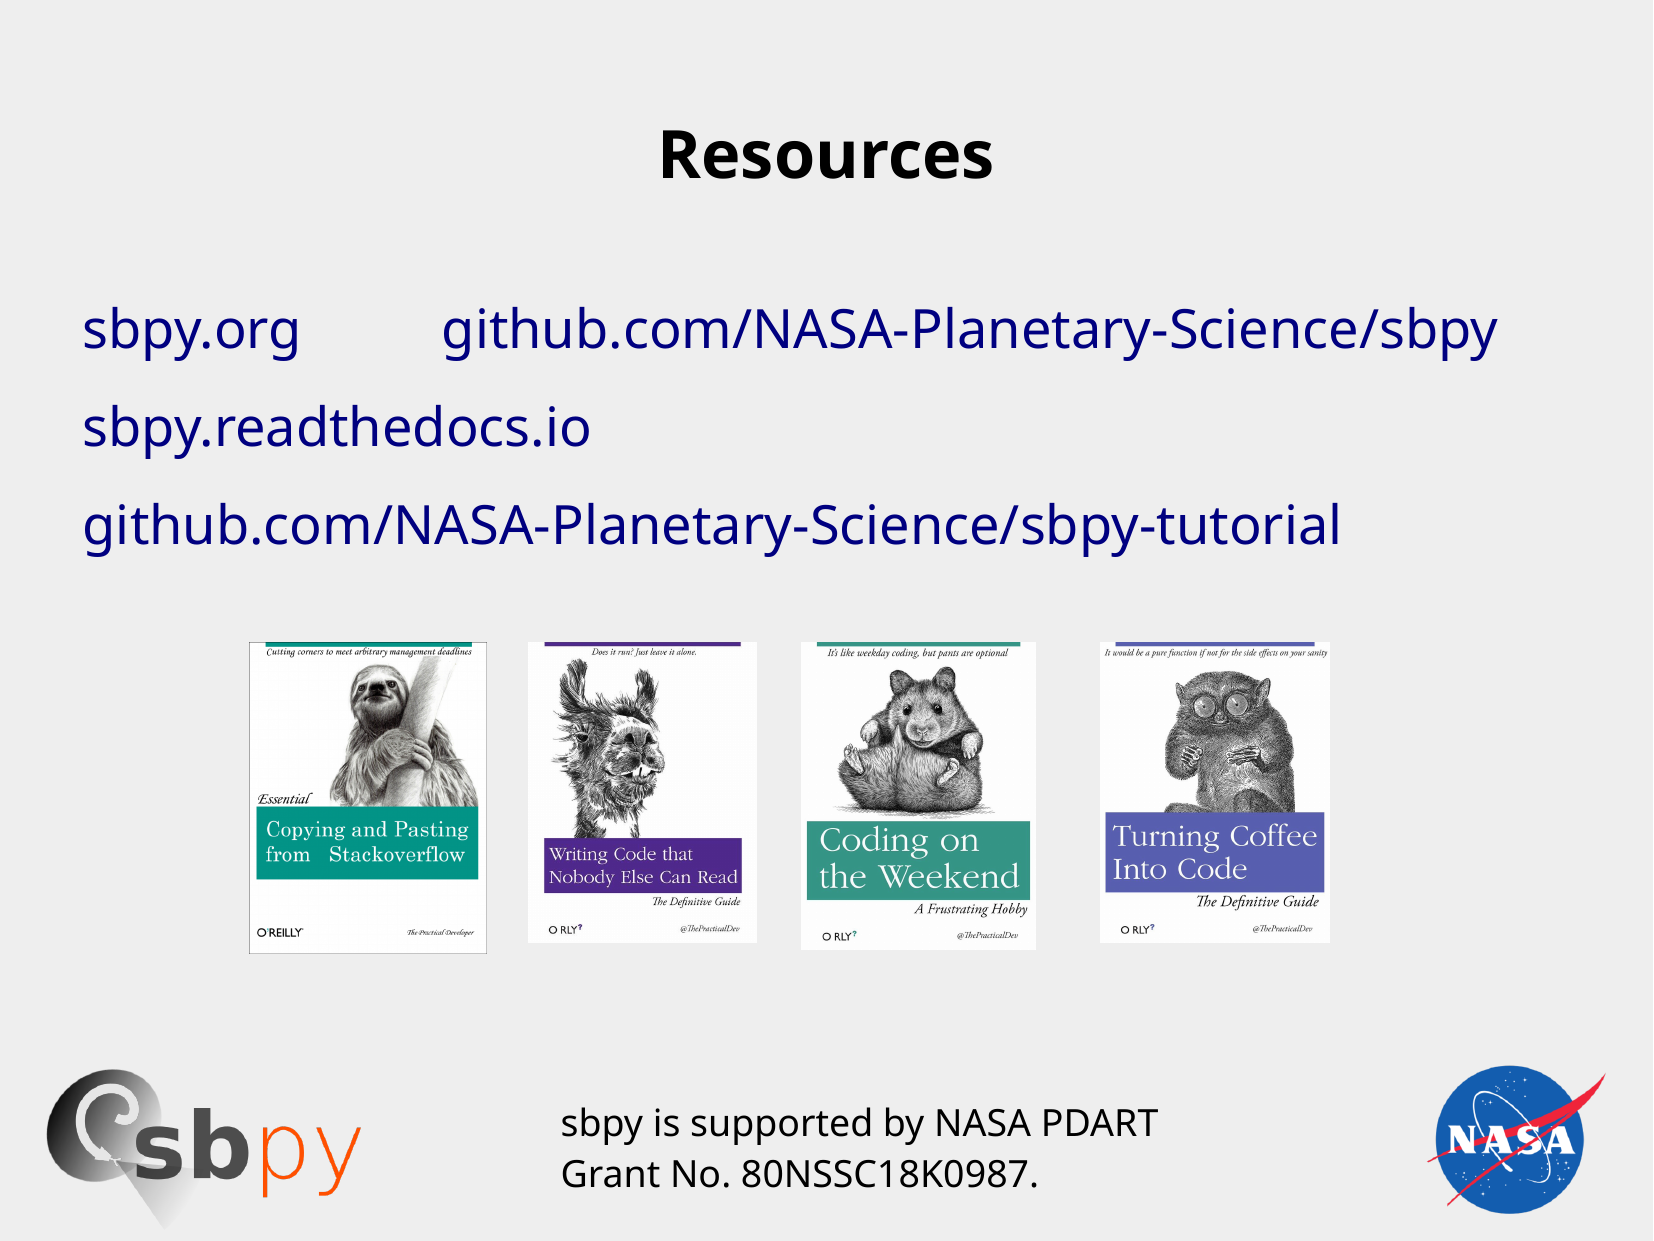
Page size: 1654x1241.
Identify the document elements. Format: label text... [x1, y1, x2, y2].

text_box sbpy is supported by NASA PDART Grant No. 80NSSC18K0987. [545, 1089, 1184, 1207]
picture [1425, 1064, 1607, 1215]
picture [8, 1030, 361, 1231]
picture [249, 642, 487, 954]
list sbpy.org github.com/NASA-Planetary-Science/sbpy sbpy.readthedocs.io github.com/NASA-Planetary-Science/sbpy-tutorial [82, 290, 1571, 1010]
picture [1100, 642, 1330, 943]
title Resources [82, 49, 1571, 257]
picture [528, 642, 757, 943]
picture [801, 642, 1036, 950]
